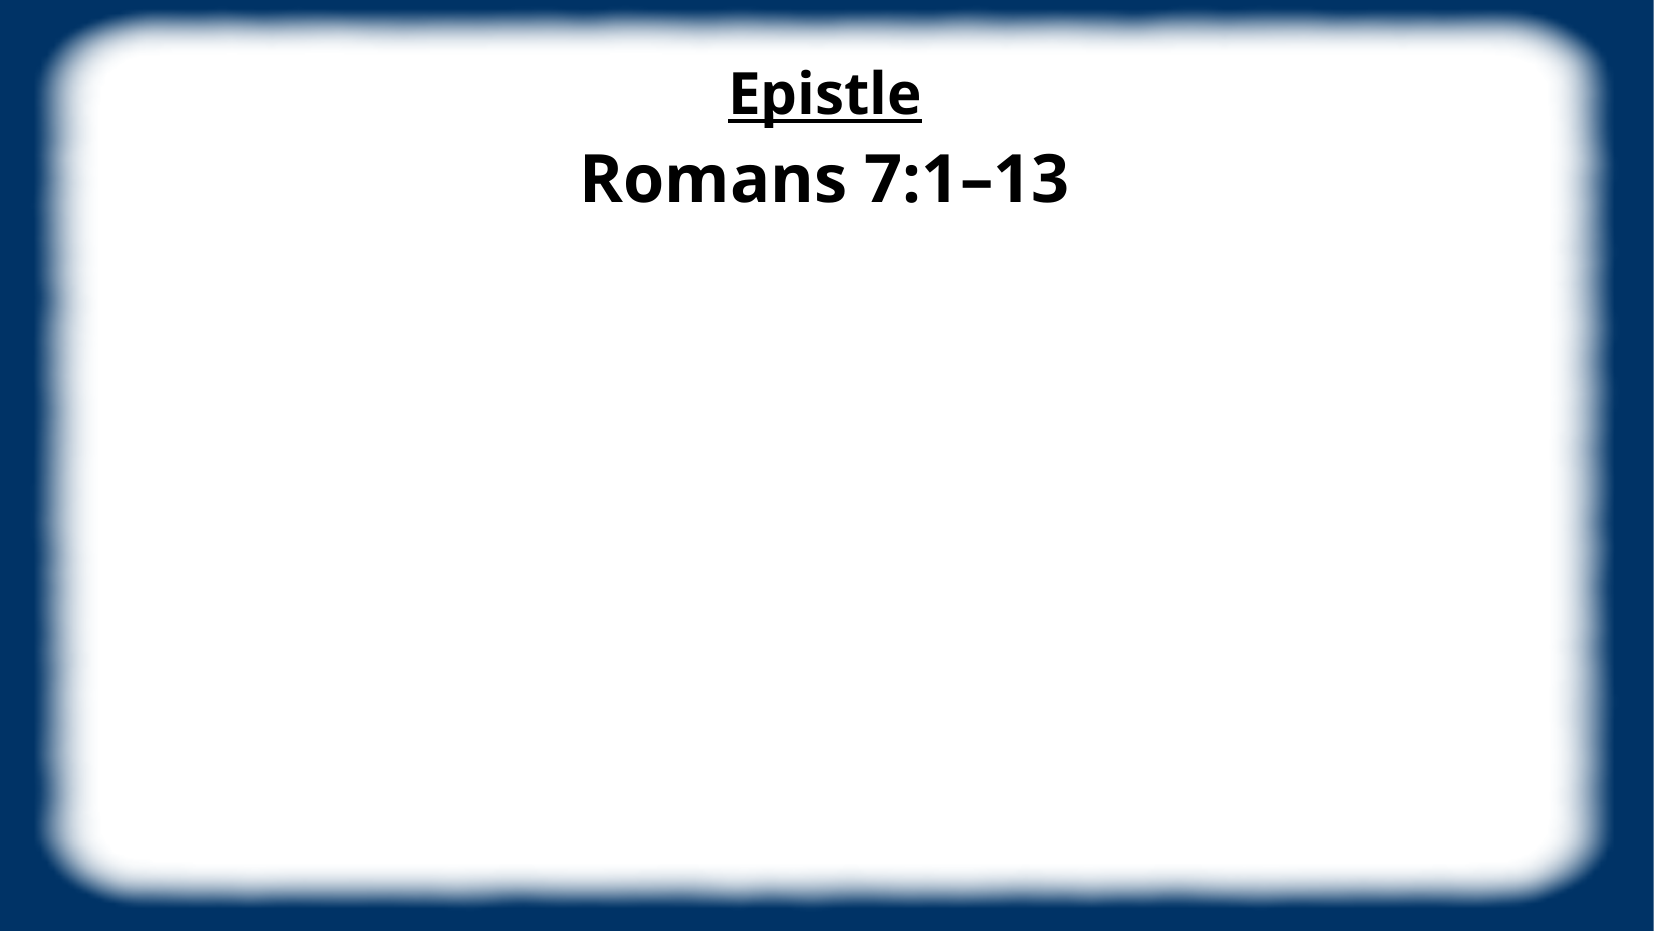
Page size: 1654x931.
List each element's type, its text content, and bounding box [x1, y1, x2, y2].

text_box Epistle Romans 7:1–13 [105, 45, 1546, 226]
picture [0, 0, 1654, 931]
